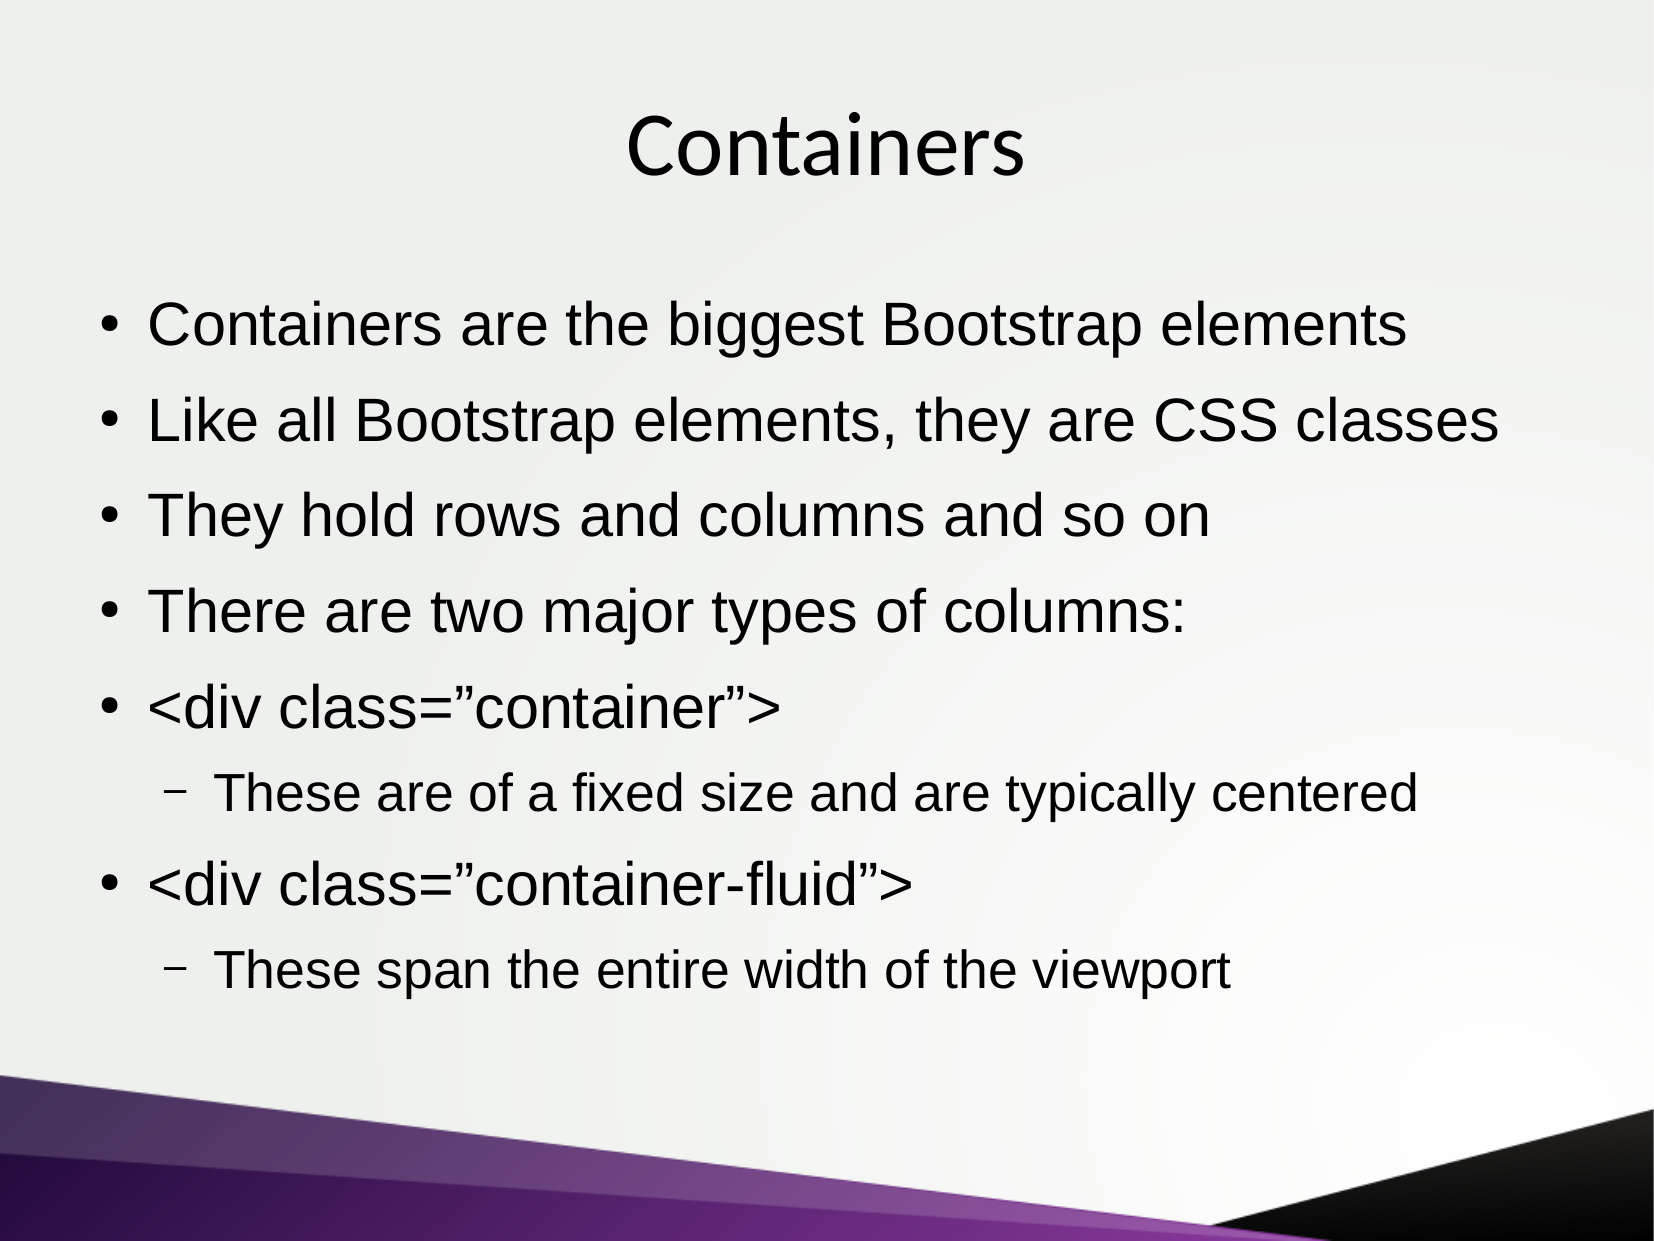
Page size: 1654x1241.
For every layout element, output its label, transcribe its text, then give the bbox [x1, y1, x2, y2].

list Containers are the biggest Bootstrap elements Like all Bootstrap elements, they are CSS classes They hold rows and columns and so on There are two major types of columns: <div class=”container”> These are of a fixed size and are typically centered <div class=”container-fluid”> These span the entire width of the viewport [82, 290, 1571, 1010]
picture [0, 0, 1654, 1241]
title Containers [82, 49, 1571, 257]
